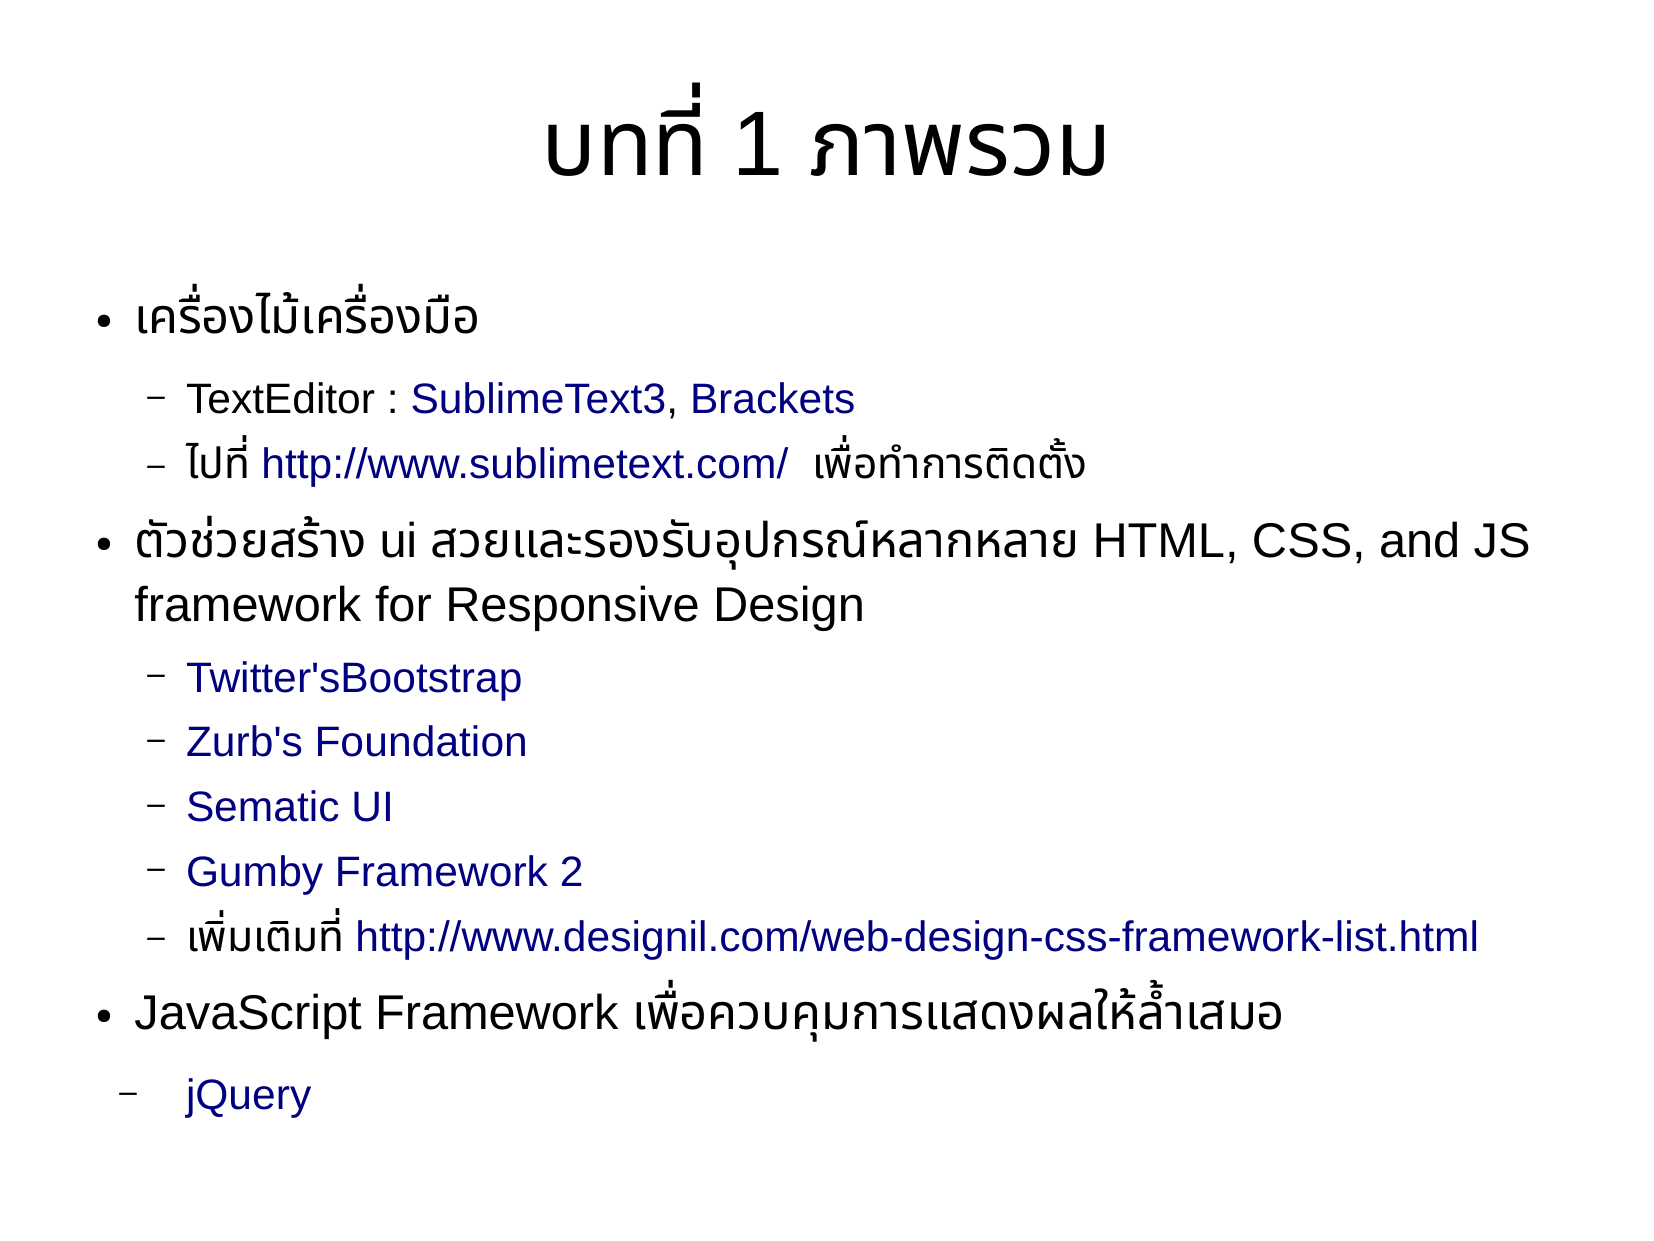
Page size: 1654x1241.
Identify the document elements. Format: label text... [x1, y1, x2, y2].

list เครื่องไม้เครื่องมือ TextEditor : SublimeText3, Brackets ไปที่ http://www.sublimetext.com/ เพื่อทำการติดตั้ง ตัวช่วยสร้าง ui สวยและรองรับอุปกรณ์หลากหลาย HTML, CSS, and JS framework for Responsive Design Twitter'sBootstrap Zurb's Foundation Sematic UI Gumby Framework 2 เพิ่มเติมที่ http://www.designil.com/web-design-css-framework-list.html JavaScript Framework เพื่อควบคุมการแสดงผลให้ล้ำเสมอ jQuery [82, 290, 1571, 1126]
title บทที่ 1 ภาพรวม [82, 49, 1571, 257]
